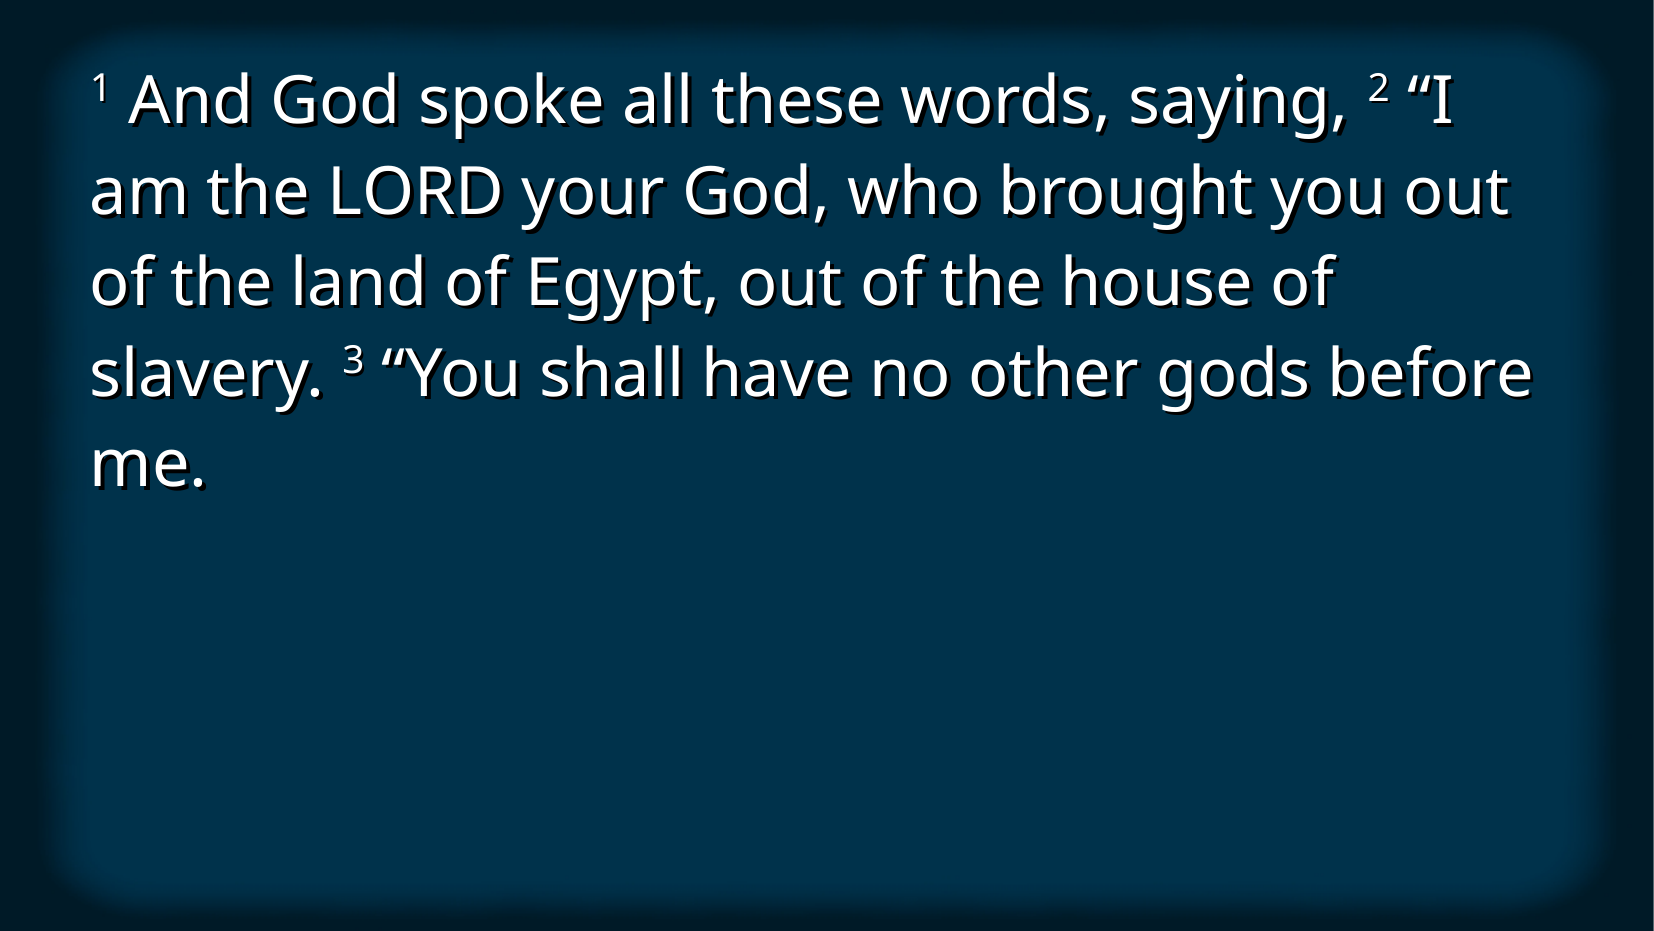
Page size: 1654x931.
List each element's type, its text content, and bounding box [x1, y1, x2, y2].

picture [0, 0, 1654, 931]
text_box 1 And God spoke all these words, saying, 2 “I am the LORD your God, who brought you out of the land of Egypt, out of the house of slavery. 3 “You shall have no other gods before me. [75, 45, 1576, 415]
